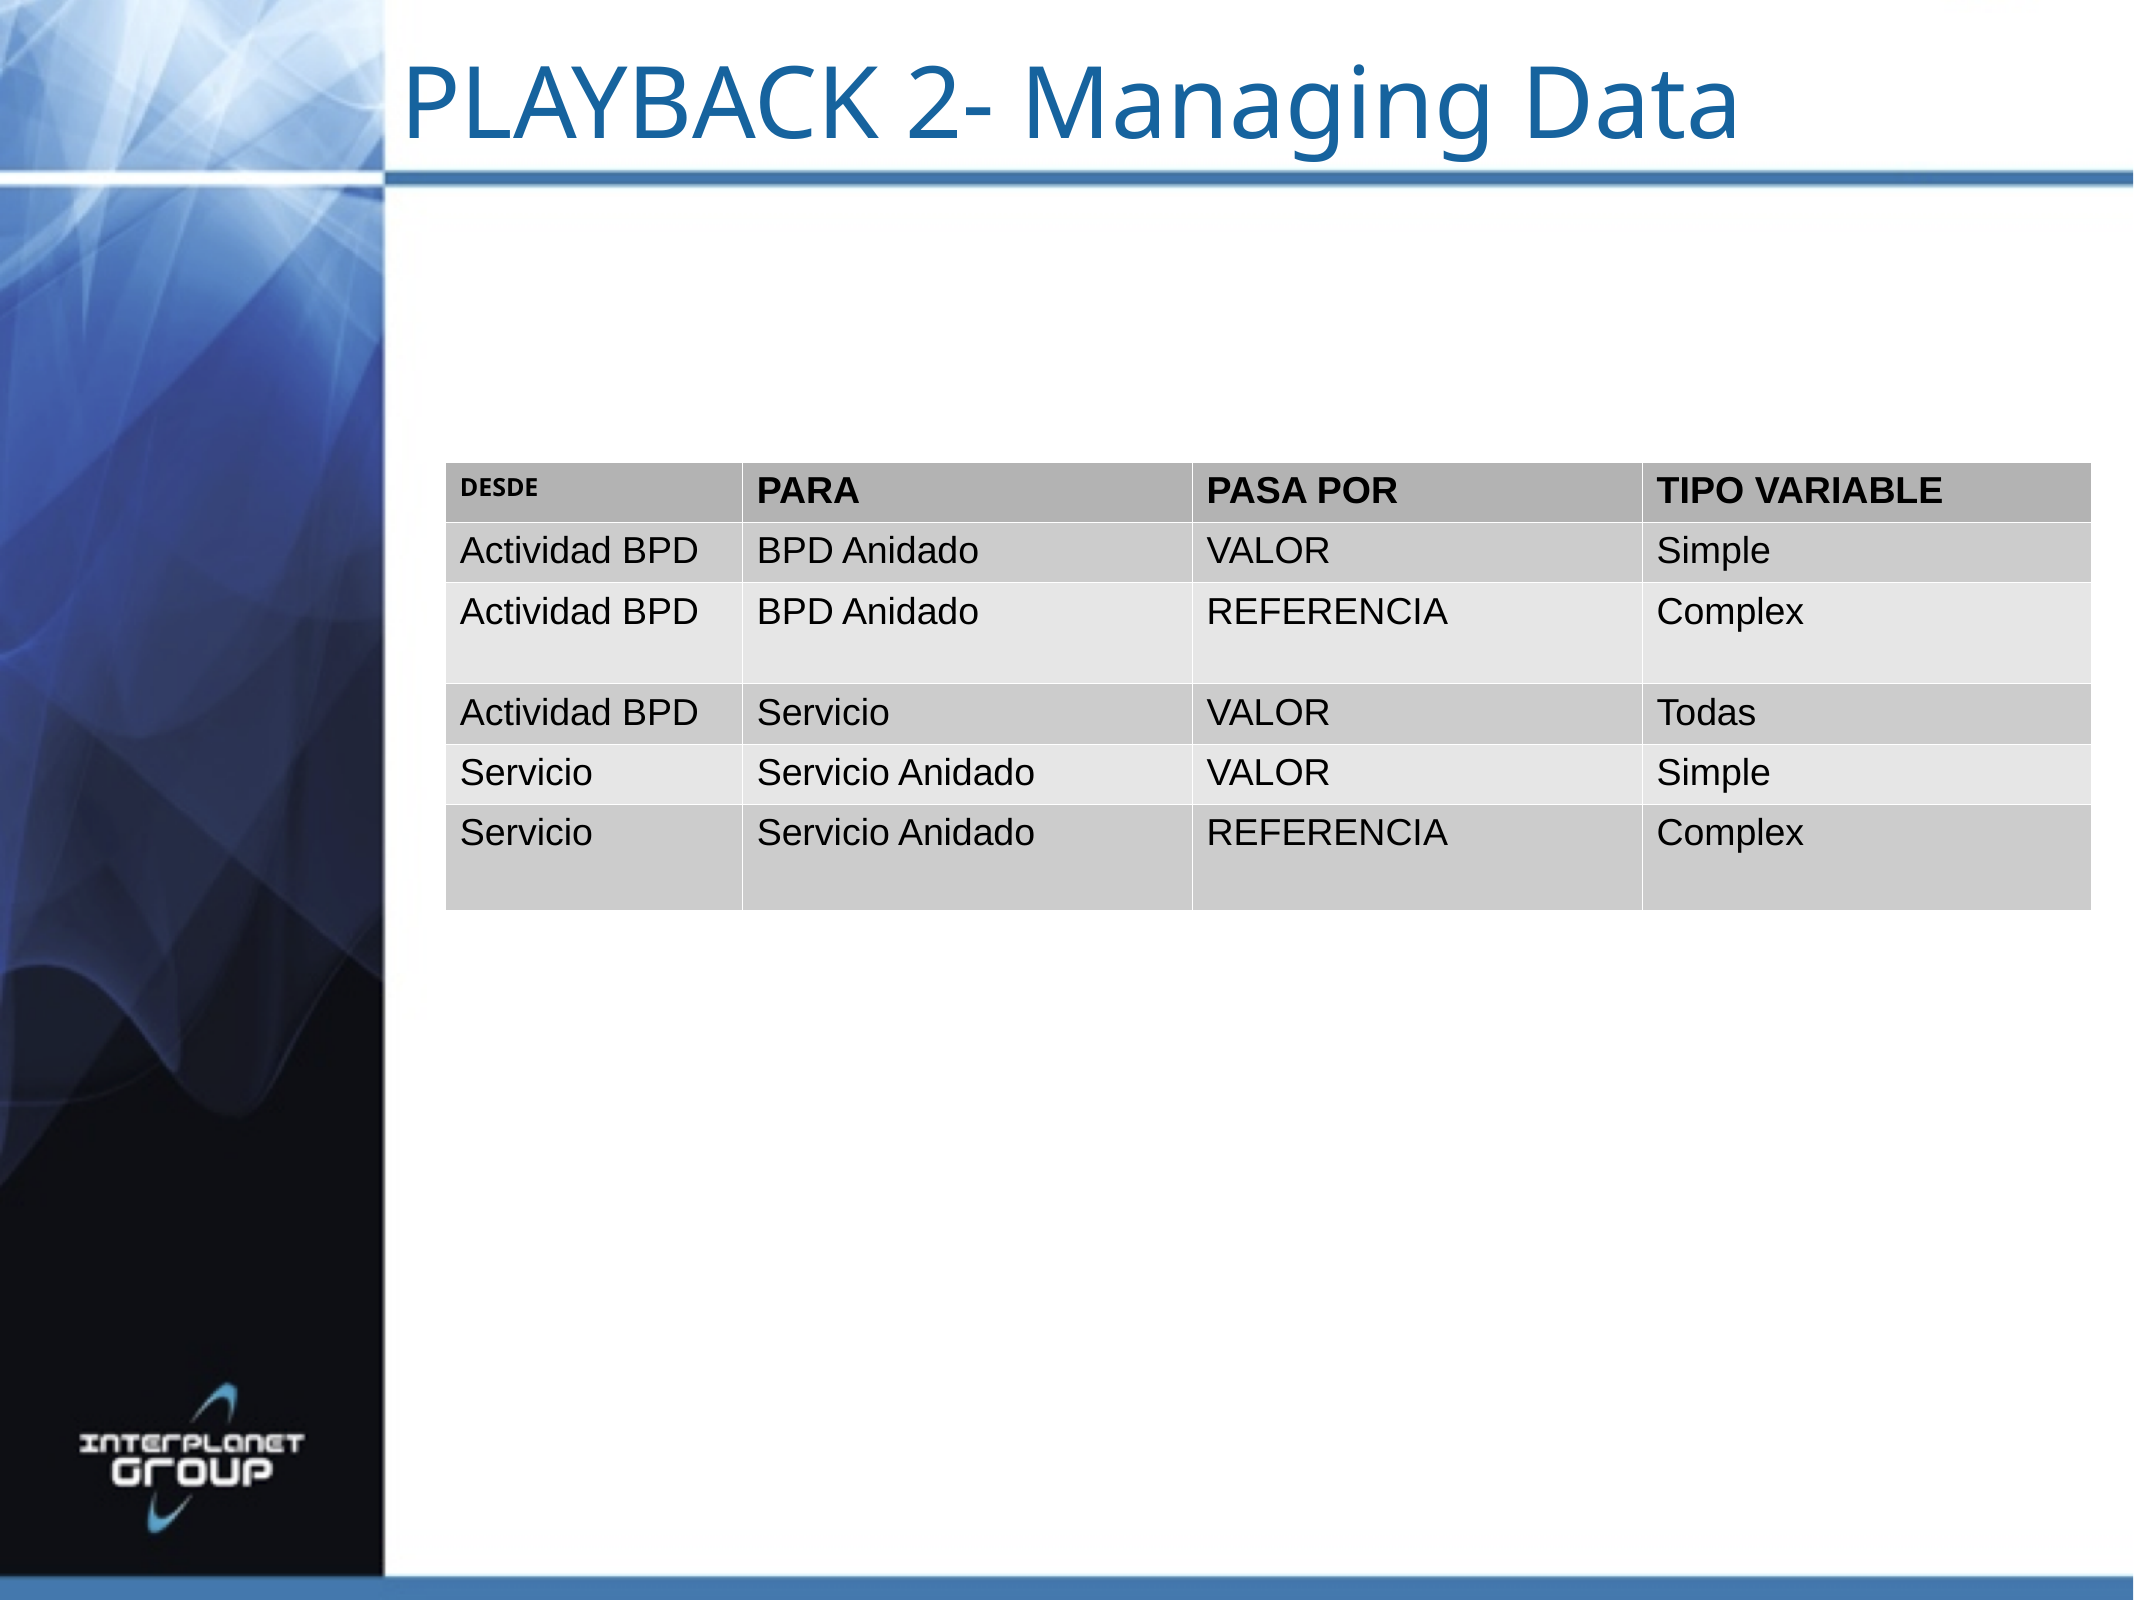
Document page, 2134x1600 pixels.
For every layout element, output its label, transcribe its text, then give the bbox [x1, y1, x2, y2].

table_header PASA POR [1193, 463, 1642, 522]
table_cell REFERENCIA [1193, 583, 1642, 683]
table_header PARA [743, 463, 1192, 522]
table_cell VALOR [1193, 684, 1642, 744]
table_cell Servicio Anidado [743, 745, 1192, 804]
table_cell Complex [1643, 583, 2091, 683]
table_cell VALOR [1193, 745, 1642, 804]
table_header TIPO VARIABLE [1643, 463, 2091, 522]
table_cell Actividad BPD [446, 684, 742, 744]
table_cell BPD Anidado [743, 523, 1192, 582]
table_cell Simple [1643, 745, 2091, 804]
title PLAYBACK 2- Managing Data [392, 0, 2134, 201]
table_cell Complex [1643, 805, 2091, 910]
table_cell VALOR [1193, 523, 1642, 582]
table_header DESDE [446, 463, 742, 522]
picture [0, 0, 2134, 1600]
table_cell Todas [1643, 684, 2091, 744]
table_cell Servicio Anidado [743, 805, 1192, 910]
table_cell Simple [1643, 523, 2091, 582]
table_cell REFERENCIA [1193, 805, 1642, 910]
table_cell BPD Anidado [743, 583, 1192, 683]
table_cell Servicio [446, 805, 742, 910]
table_cell Actividad BPD [446, 523, 742, 582]
table_cell Servicio [446, 745, 742, 804]
table_cell Actividad BPD [446, 583, 742, 683]
table_cell Servicio [743, 684, 1192, 744]
